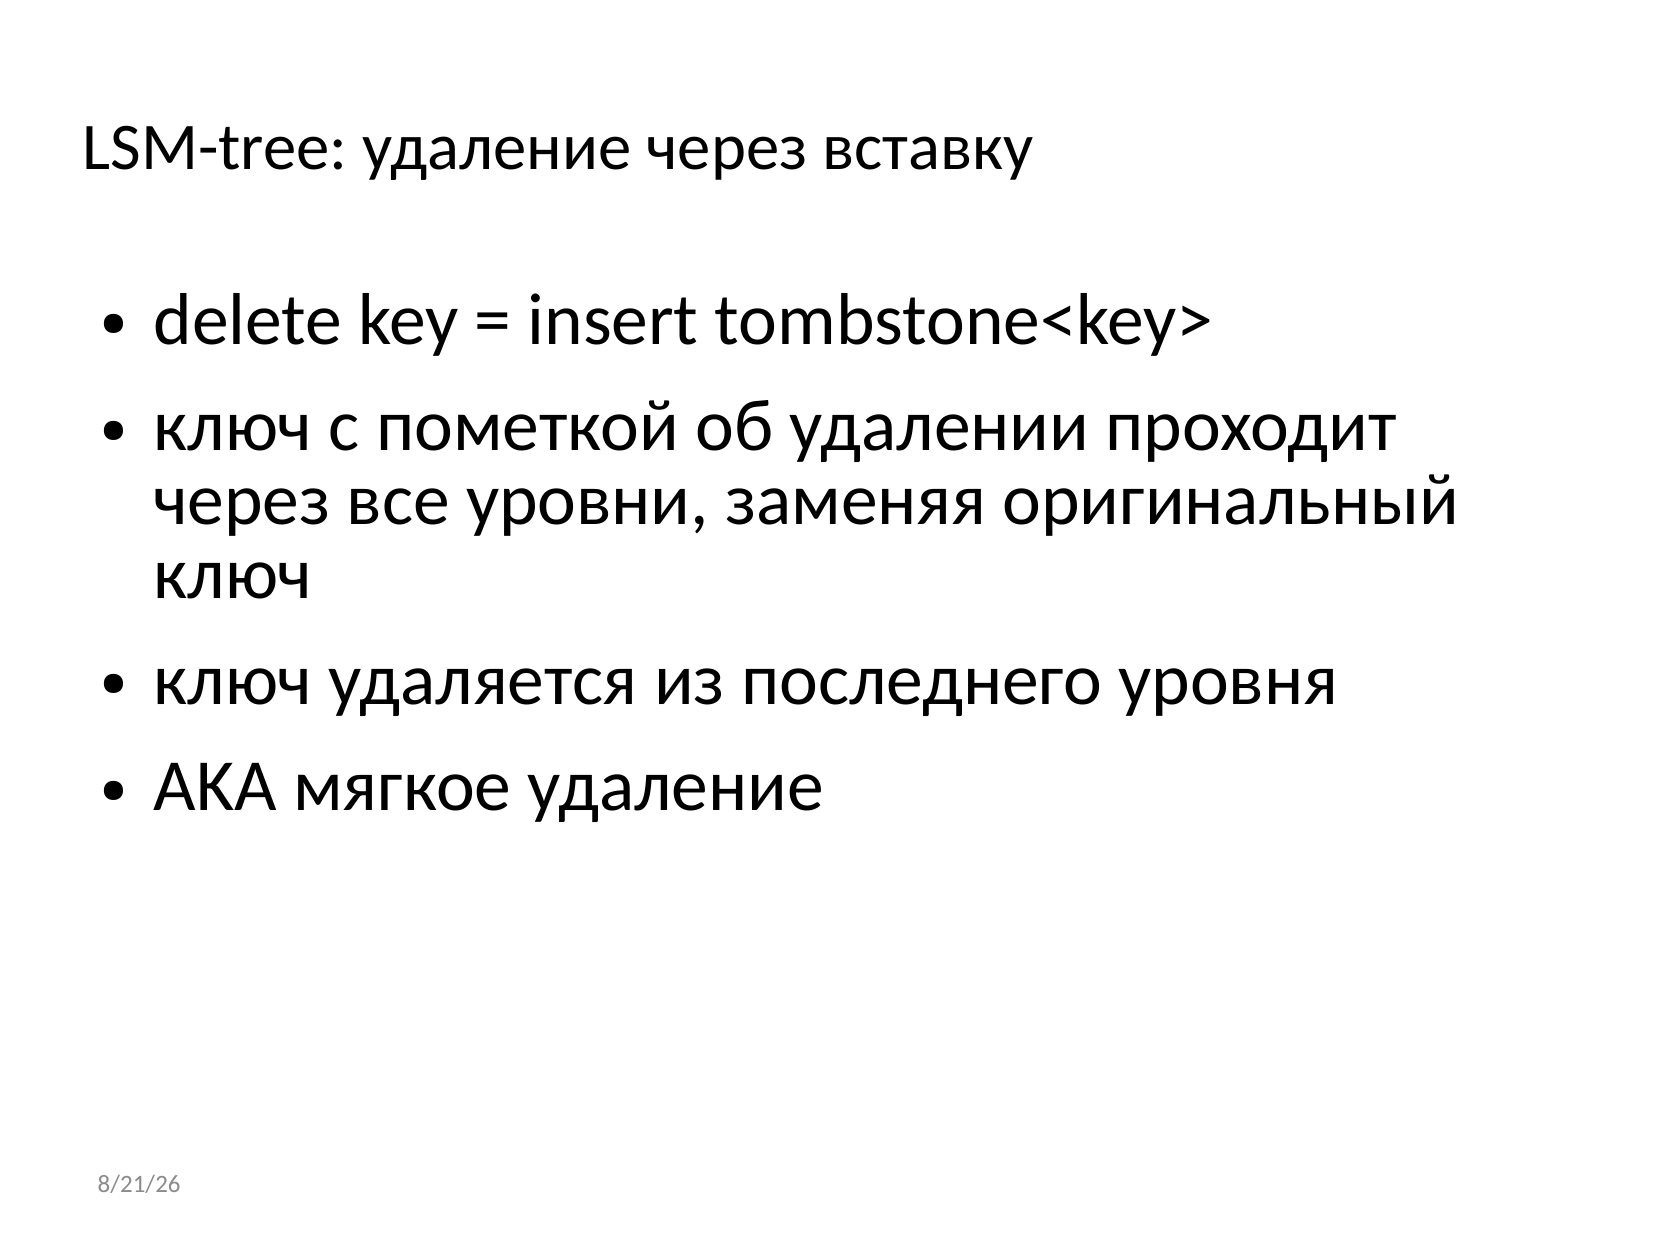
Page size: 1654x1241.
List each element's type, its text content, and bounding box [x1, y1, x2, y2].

title LSM-tree: удаление через вставку [82, 49, 1571, 257]
list delete key = insert tombstone<key> ключ с пометкой об удалении проходит через все уровни, заменяя оригинальный ключ ключ удаляется из последнего уровня AKA мягкое удаление [82, 289, 1571, 1108]
